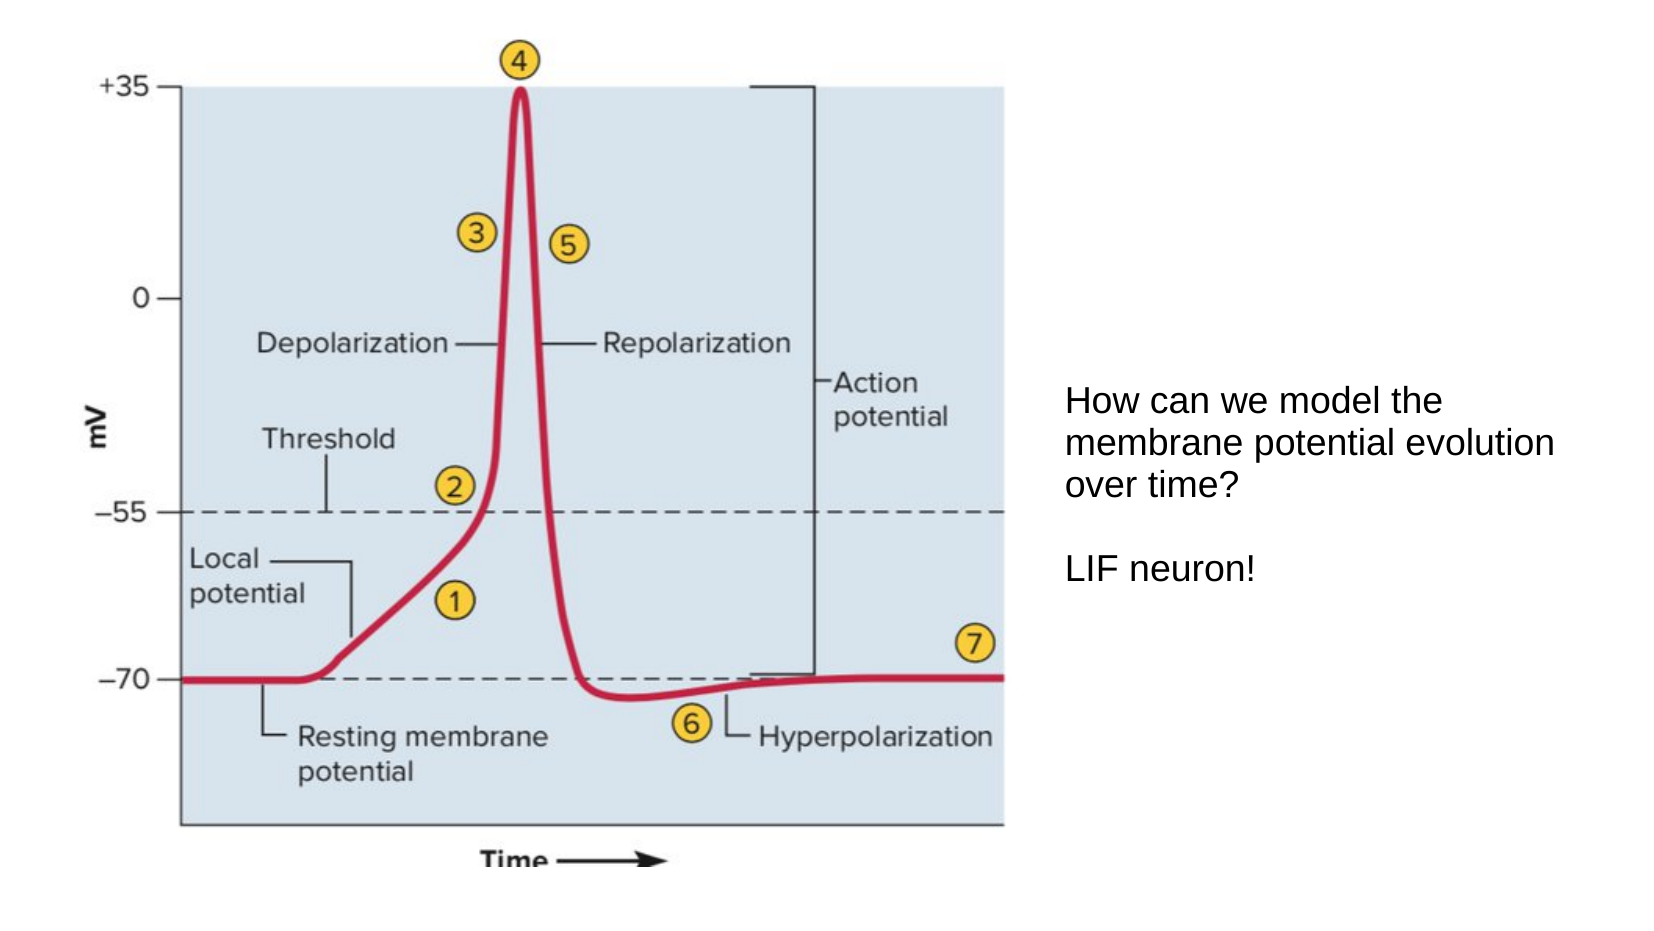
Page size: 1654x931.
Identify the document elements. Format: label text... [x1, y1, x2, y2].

text_box How can we model the membrane potential evolution over time? LIF neuron! [1050, 372, 1645, 597]
picture [79, 15, 1021, 867]
